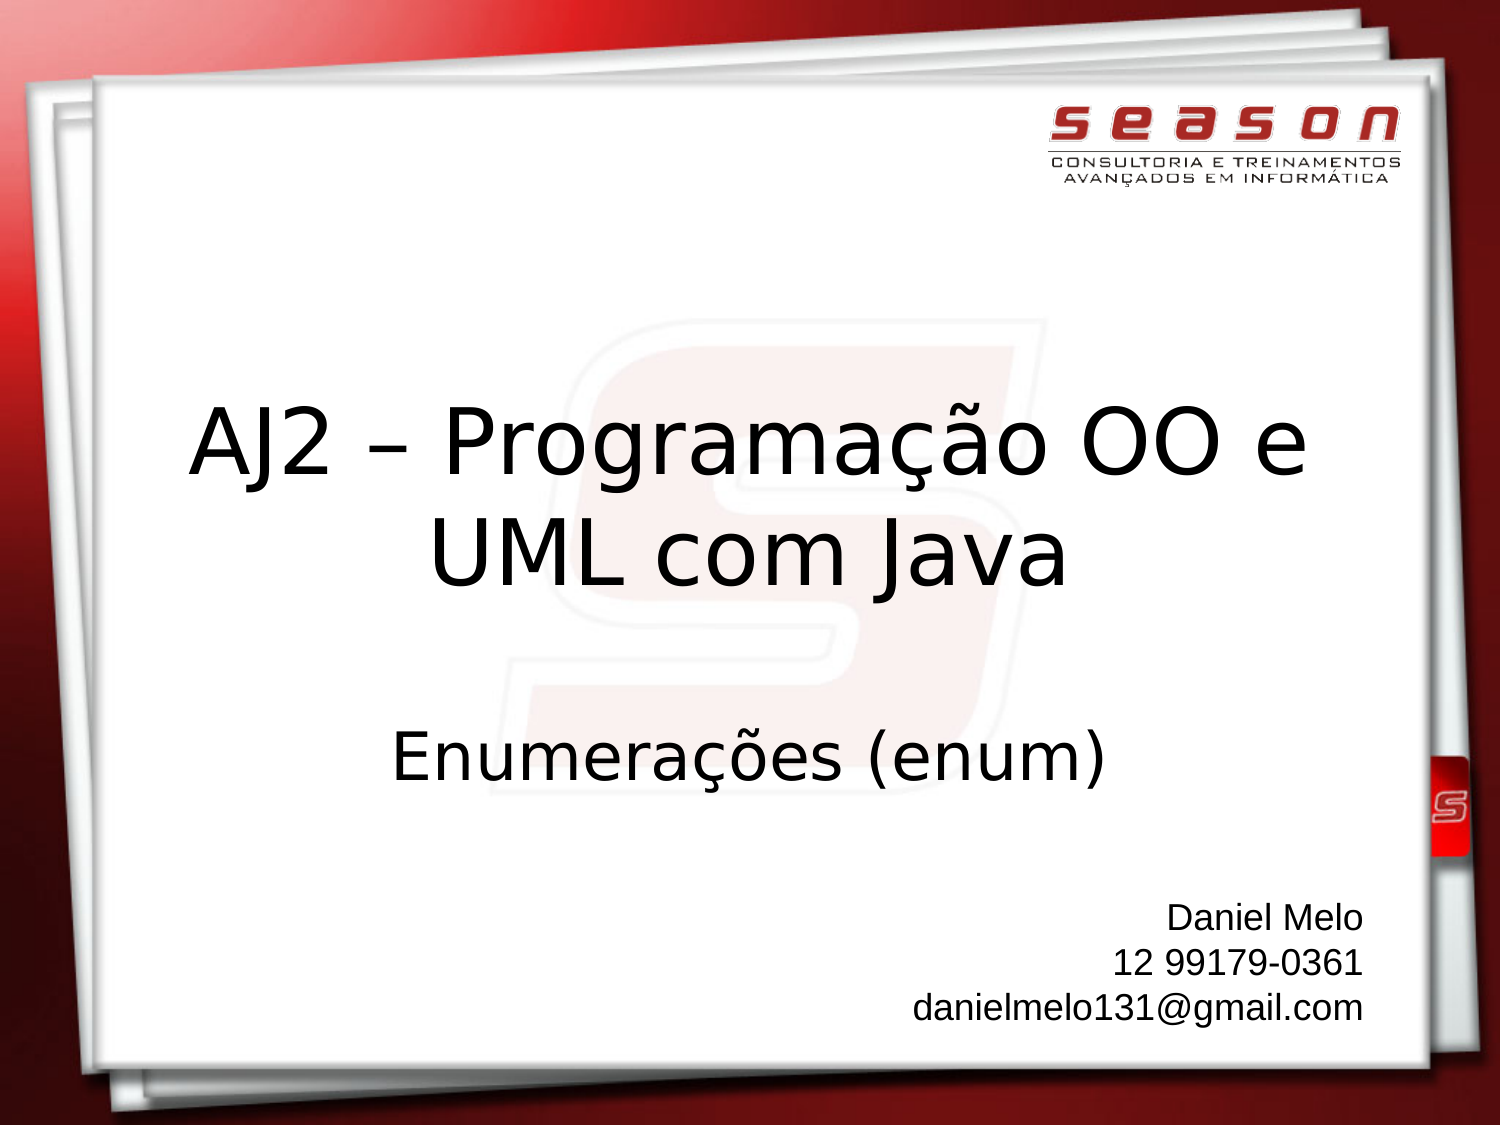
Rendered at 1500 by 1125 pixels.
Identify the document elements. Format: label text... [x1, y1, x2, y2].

title AJ2 – Programação OO e UML com Java Enumerações (enum) [112, 375, 1388, 801]
text_box Daniel Melo 12 99179-0361 danielmelo131@gmail.com [897, 885, 1382, 1052]
picture [0, 0, 1500, 1125]
